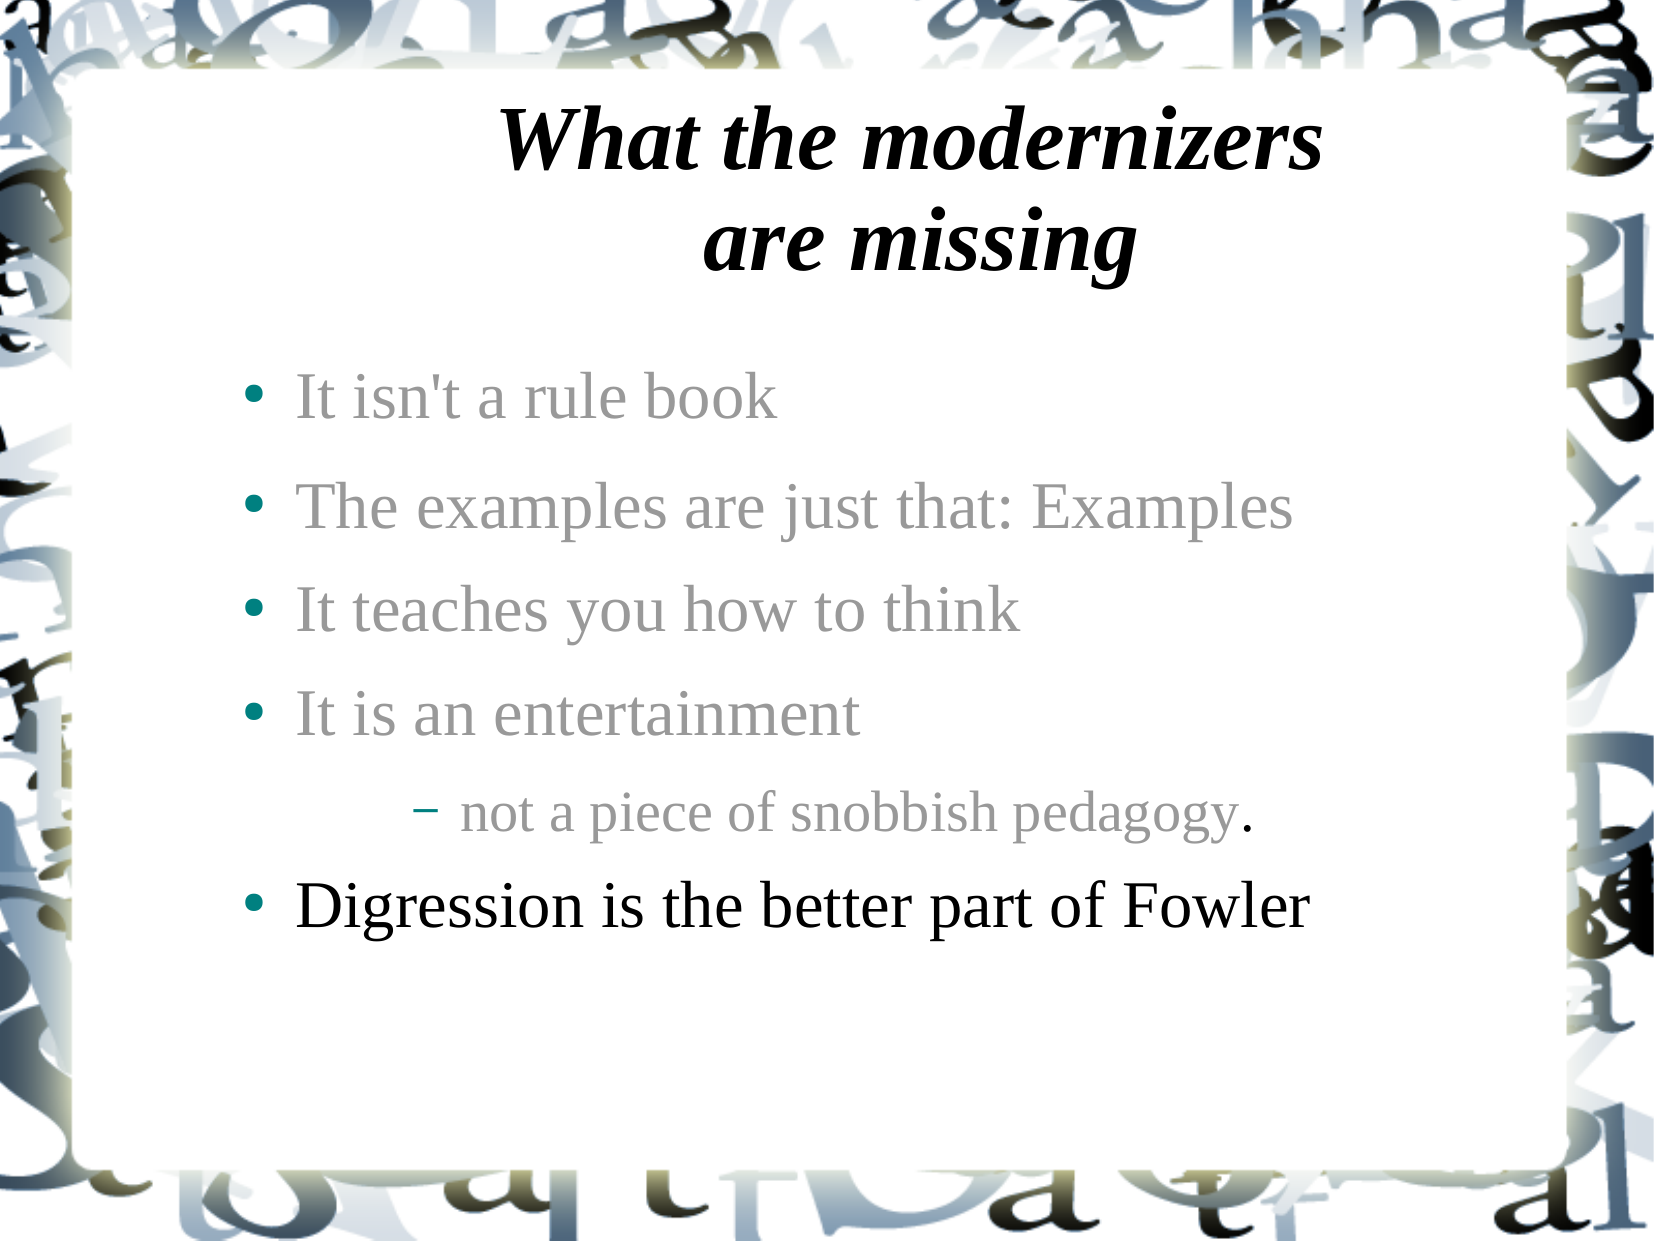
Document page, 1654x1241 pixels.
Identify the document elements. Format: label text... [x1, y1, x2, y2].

list It isn't a rule book The examples are just that: Examples It teaches you how to think It is an entertainment not a piece of snobbish pedagogy. Digression is the better part of Fowler [224, 358, 1501, 1046]
picture [0, 0, 1654, 1241]
title What the modernizers are missing [187, 70, 1634, 308]
